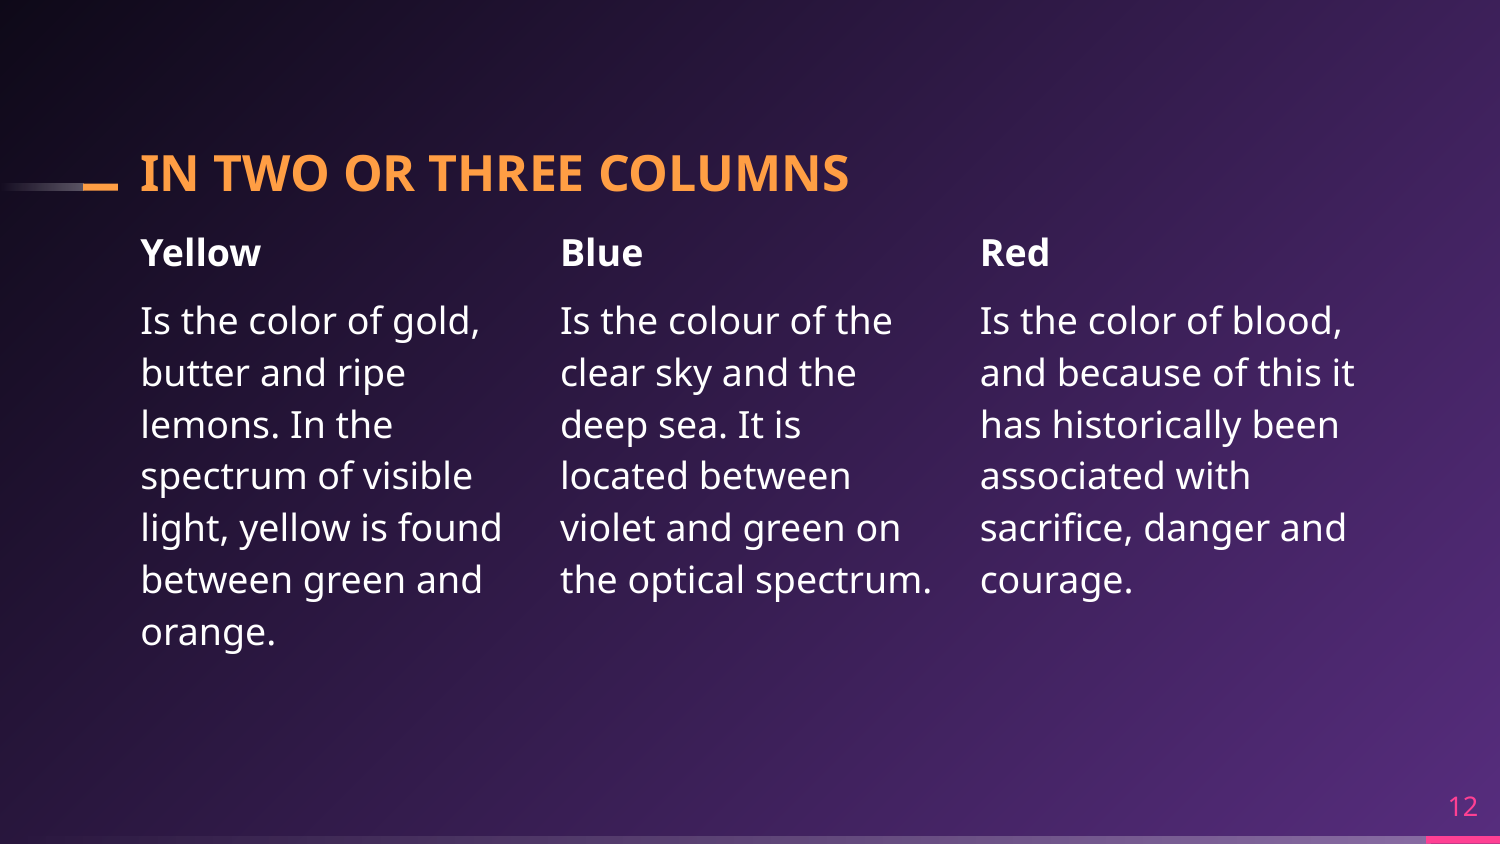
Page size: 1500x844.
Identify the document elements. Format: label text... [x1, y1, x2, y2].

list Yellow Is the color of gold, butter and ripe lemons. In the spectrum of visible light, yellow is found between green and orange. [140, 222, 521, 783]
title IN TWO OR THREE COLUMNS [140, 137, 1360, 203]
list Blue Is the colour of the clear sky and the deep sea. It is located between violet and green on the optical spectrum. [560, 222, 940, 783]
slide_number <número> [1426, 779, 1500, 837]
list Red Is the color of blood, and because of this it has historically been associated with sacrifice, danger and courage. [979, 222, 1360, 783]
